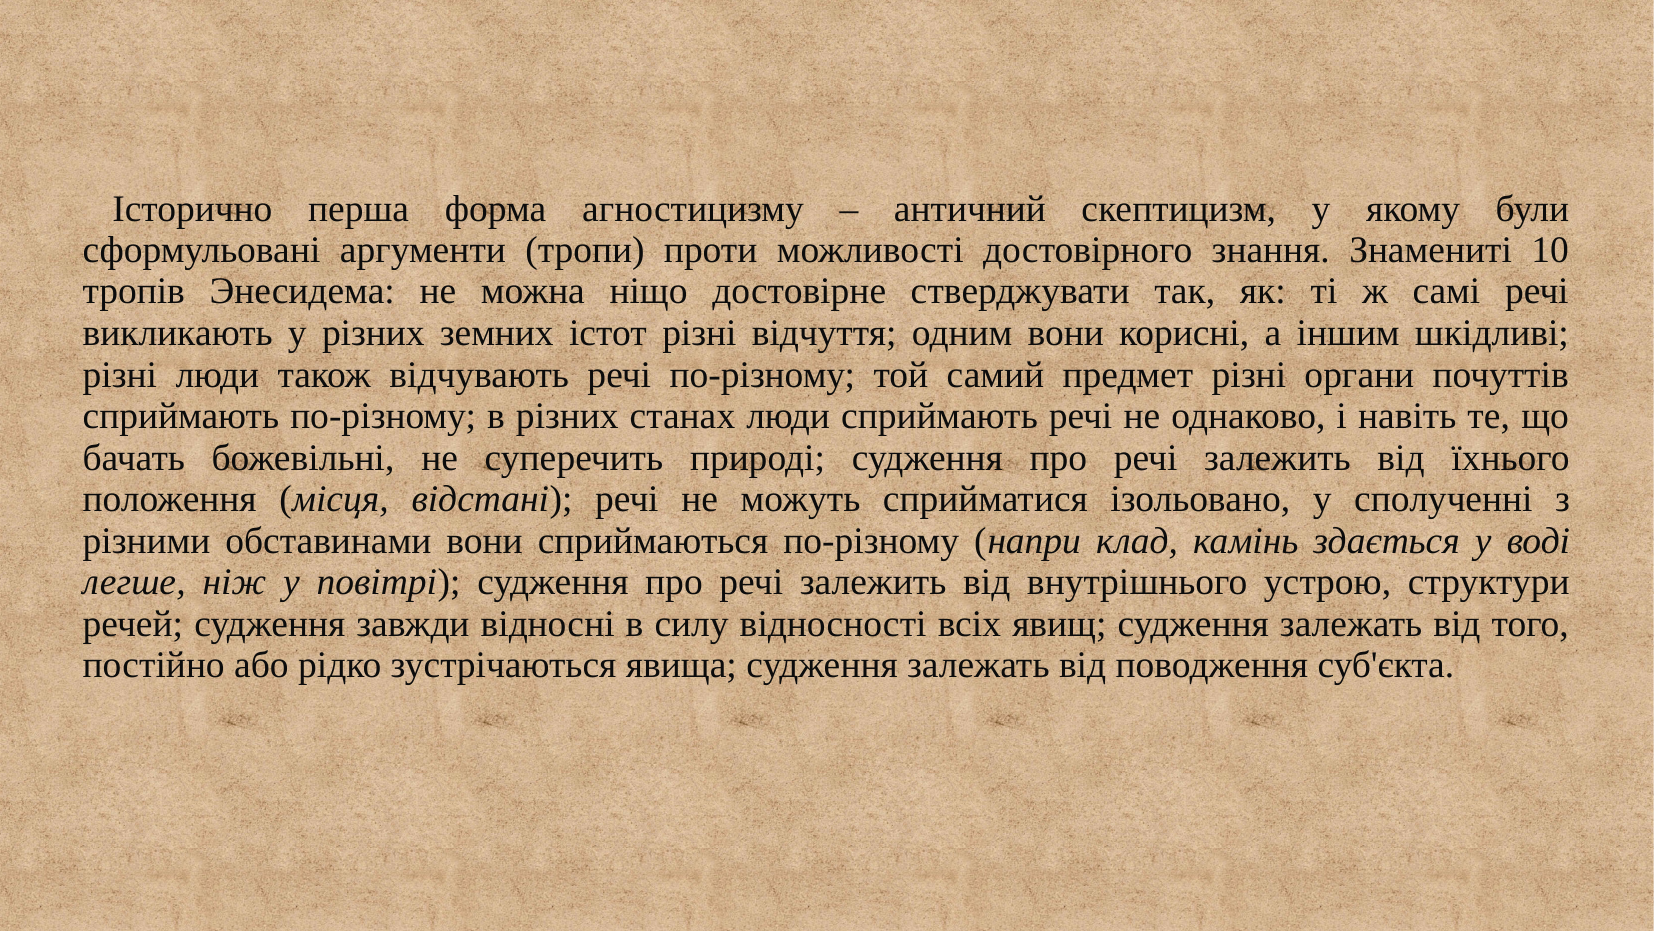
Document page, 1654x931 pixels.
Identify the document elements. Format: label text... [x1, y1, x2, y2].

list Історично перша форма агностицизму – античний скептицизм, у якому були сформульовані аргументи (тропи) проти можливості достовірного знання. Знамениті 10 тропів Энесидема: не можна ніщо достовірне стверджувати так, як: ті ж самі речі викликають у різних земних істот різні відчуття; одним вони корисні, а іншим шкідливі; різні люди також відчувають речі по-різному; той самий предмет різні органи почуттів сприймають по-різному; в різних станах люди сприймають речі не однаково, і навіть те, що бачать божевільні, не суперечить природі; судження про речі залежить від їхнього положення (місця, відстані); речі не можуть сприйматися ізольовано, у сполученні з різними обставинами вони сприймаються по-різному (напри клад, камінь здається у воді легше, ніж у повітрі); судження про речі залежить від внутрішнього устрою, структури речей; судження завжди відносні в силу відносності всіх явищ; судження залежать від того, постійно або рідко зустрічаються явища; судження залежать від поводження суб'єкта. [82, 187, 1571, 863]
picture [0, 0, 1654, 931]
